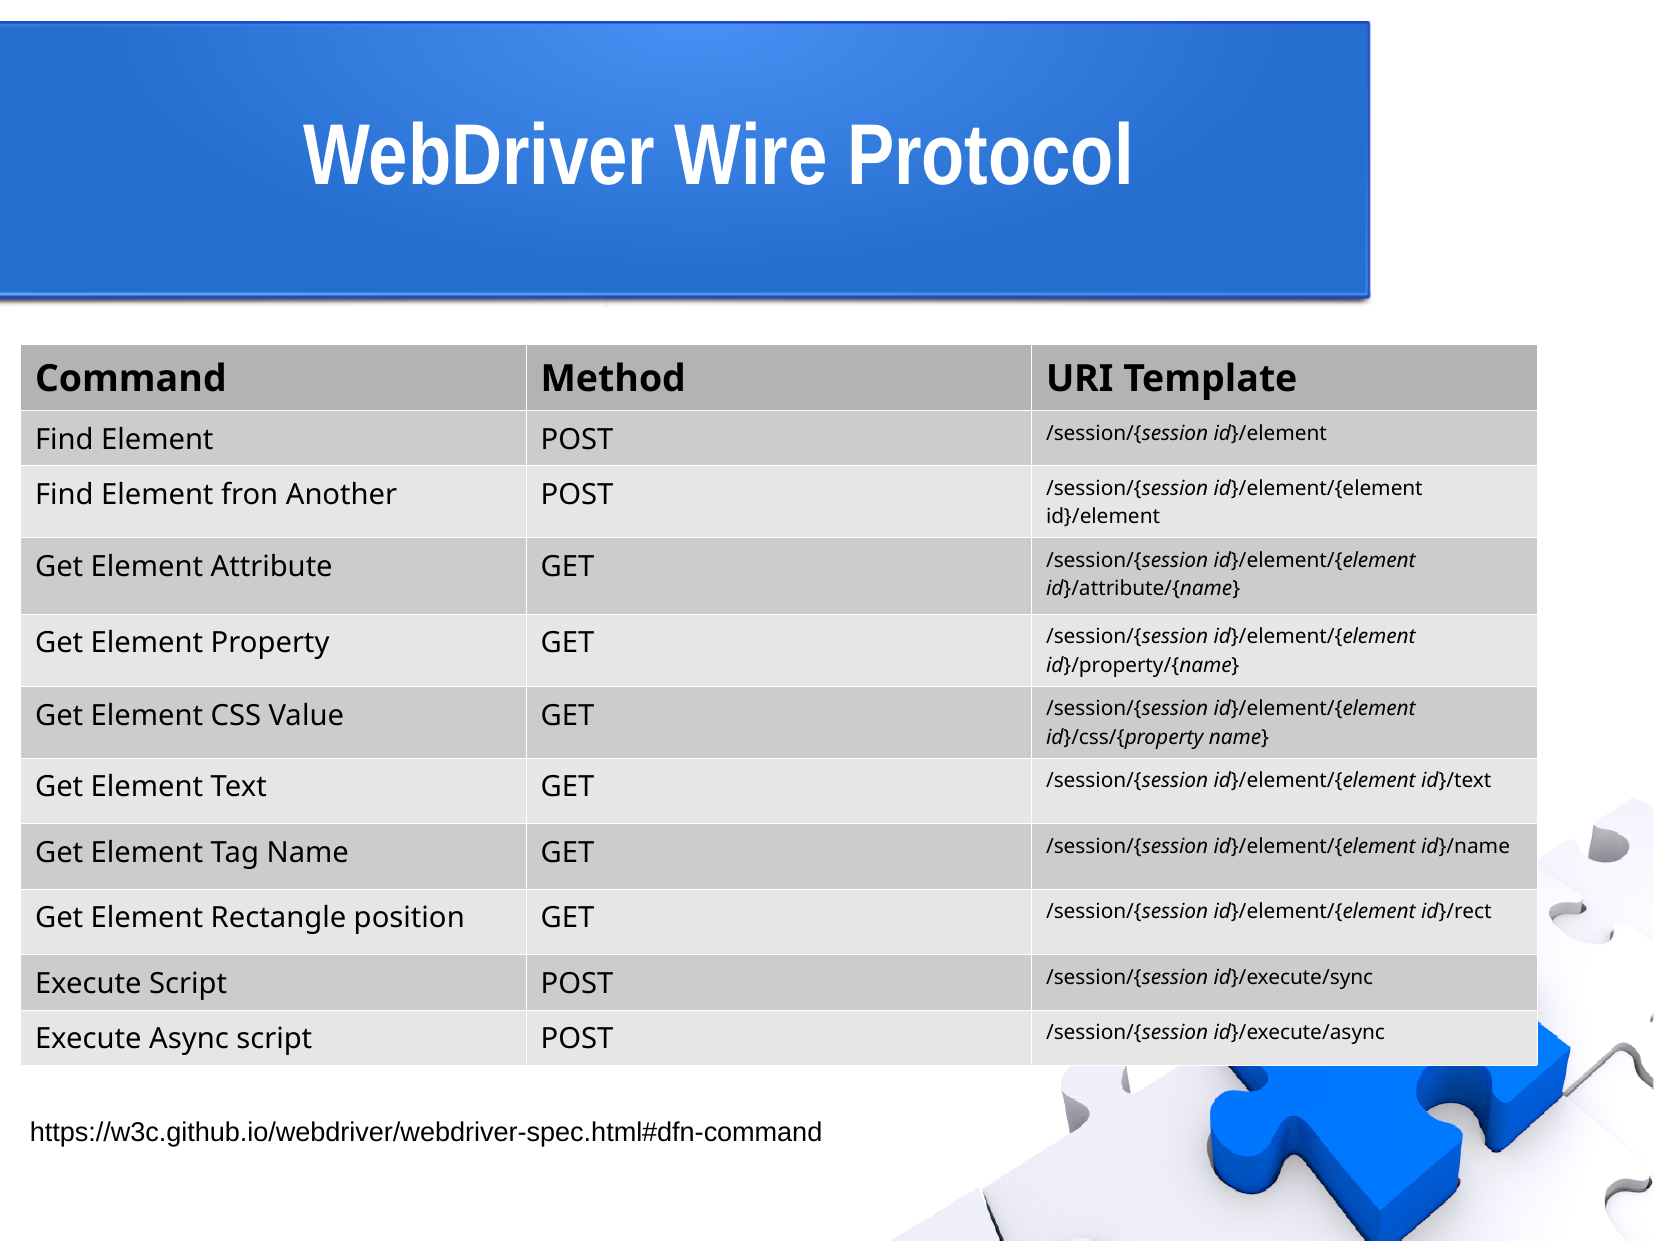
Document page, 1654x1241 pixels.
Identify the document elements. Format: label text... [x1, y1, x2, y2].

table_cell POST [527, 466, 1031, 537]
table_cell /session/{session id}/element/{element id}/attribute/{name} [1032, 538, 1537, 614]
table_cell Get Element Attribute [21, 538, 526, 614]
picture [0, 21, 1375, 307]
table_cell Find Element [21, 411, 526, 465]
table_header Method [527, 345, 1031, 410]
table_cell GET [527, 538, 1031, 614]
table_cell /session/{session id}/element/{element id}/css/{property name} [1032, 687, 1537, 758]
table_cell GET [527, 759, 1031, 823]
table_cell /session/{session id}/execute/sync [1032, 955, 1537, 1010]
table_cell GET [527, 615, 1031, 686]
table_header URI Template [1032, 345, 1537, 410]
table_cell Execute Script [21, 955, 526, 1010]
table_cell /session/{session id}/element [1032, 411, 1537, 465]
table_cell GET [527, 890, 1031, 954]
title WebDriver Wire Protocol [82, 49, 1356, 257]
table_cell Find Element fron Another [21, 466, 526, 537]
table_cell Get Element CSS Value [21, 687, 526, 758]
picture [872, 655, 1654, 1241]
table_cell /session/{session id}/execute/async [1032, 1011, 1537, 1065]
table_cell /session/{session id}/element/{element id}/element [1032, 466, 1537, 537]
table_cell GET [527, 687, 1031, 758]
table_cell POST [527, 955, 1031, 1010]
table_cell /session/{session id}/element/{element id}/name [1032, 824, 1537, 889]
text_box https://w3c.github.io/webdriver/webdriver-spec.html#dfn-command [15, 1109, 1161, 1156]
table_cell Get Element Rectangle position [21, 890, 526, 954]
table_cell POST [527, 411, 1031, 465]
table_cell /session/{session id}/element/{element id}/property/{name} [1032, 615, 1537, 686]
table_cell Execute Async script [21, 1011, 526, 1065]
table_cell GET [527, 824, 1031, 889]
table_cell POST [527, 1011, 1031, 1065]
table_cell Get Element Tag Name [21, 824, 526, 889]
table_cell /session/{session id}/element/{element id}/text [1032, 759, 1537, 823]
table_cell /session/{session id}/element/{element id}/rect [1032, 890, 1537, 954]
table_cell Get Element Text [21, 759, 526, 823]
table_cell Get Element Property [21, 615, 526, 686]
table_header Command [21, 345, 526, 410]
